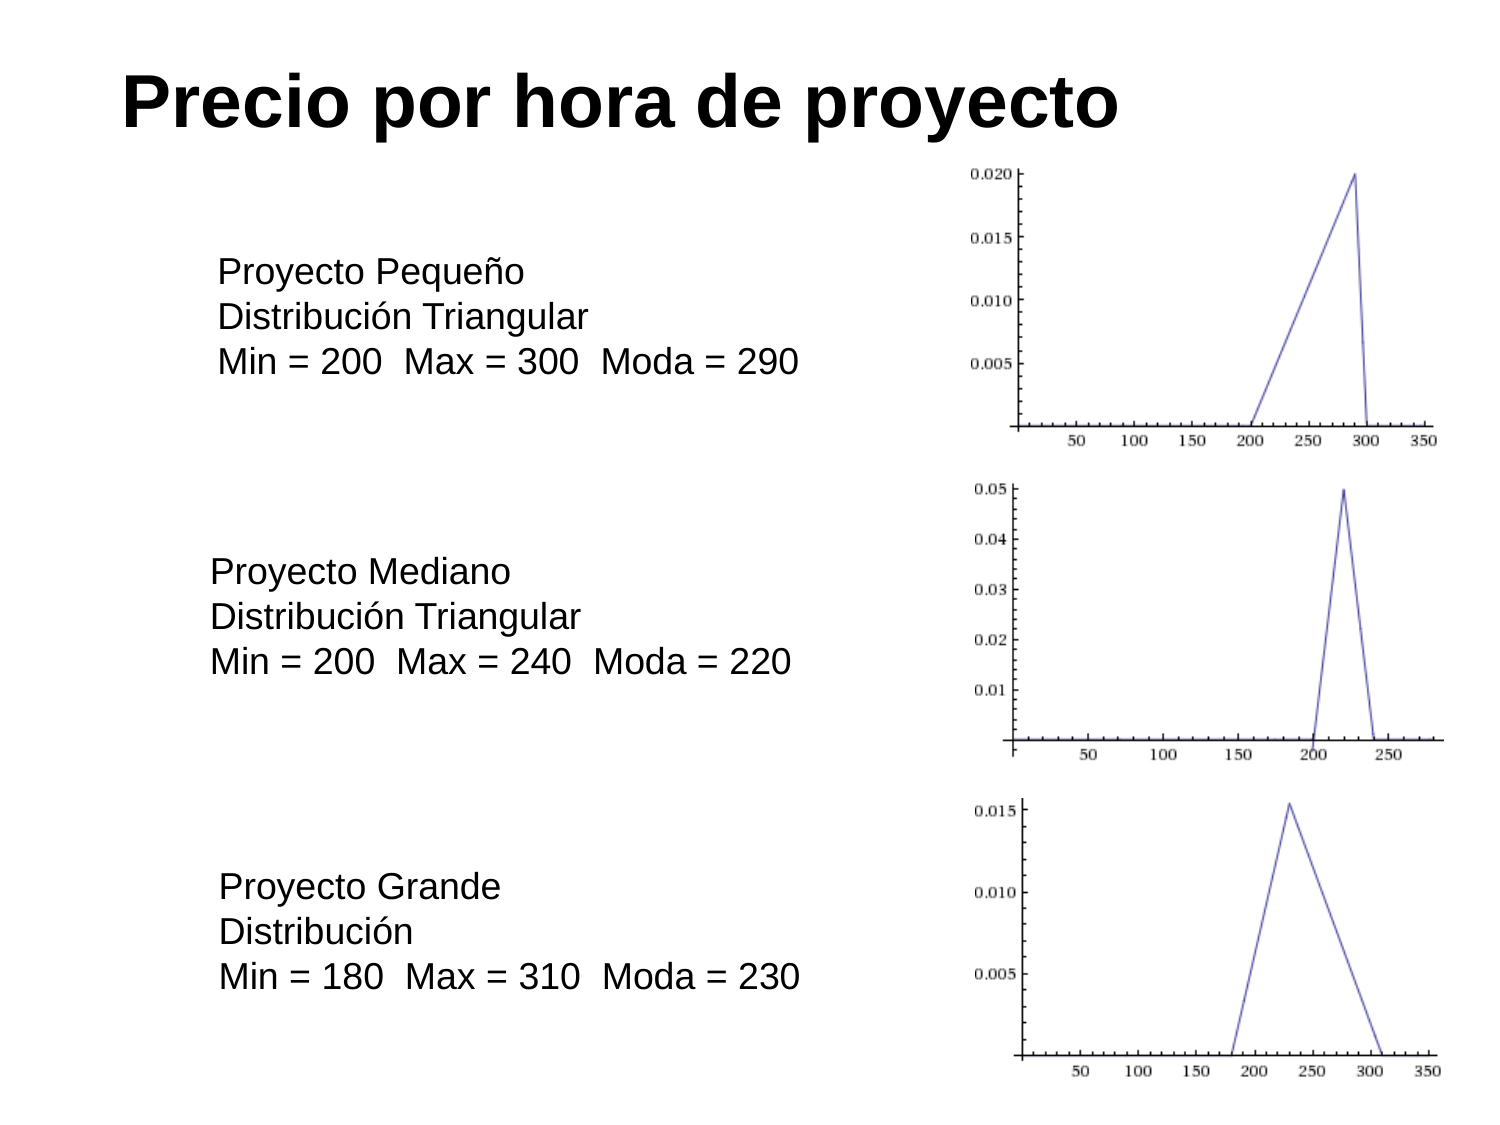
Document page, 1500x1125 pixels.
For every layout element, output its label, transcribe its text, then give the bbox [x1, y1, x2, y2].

picture [975, 798, 1444, 1080]
picture [971, 164, 1440, 451]
text_box Precio por hora de proyecto [106, 44, 1137, 157]
text_box Proyecto Mediano Distribución Triangular Min = 200 Max = 240 Moda = 220 [194, 539, 975, 695]
text_box Proyecto Pequeño Distribución Triangular Min = 200 Max = 300 Moda = 290 [202, 239, 815, 441]
text_box Proyecto Grande Distribución Min = 180 Max = 310 Moda = 230 [203, 854, 975, 1010]
picture [975, 479, 1444, 765]
